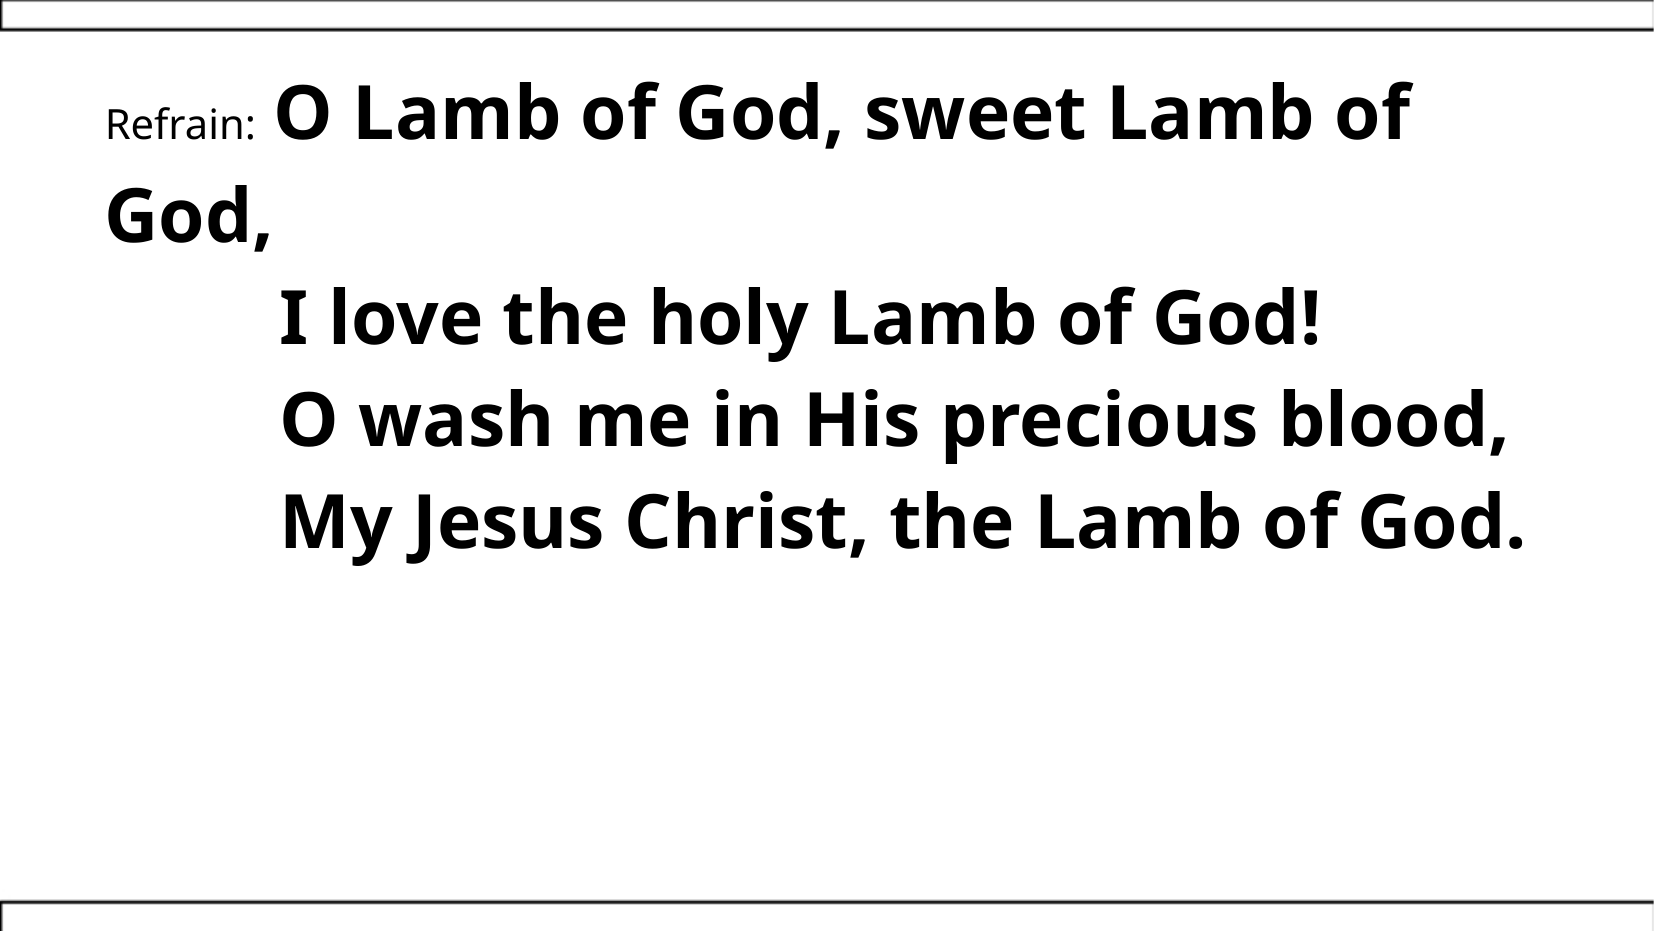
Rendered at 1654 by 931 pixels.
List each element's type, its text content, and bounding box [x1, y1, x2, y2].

text_box Refrain: O Lamb of God, sweet Lamb of God, I love the holy Lamb of God! O wash me in His precious blood, My Jesus Christ, the Lamb of God. [90, 52, 1576, 467]
picture [0, 0, 1654, 931]
